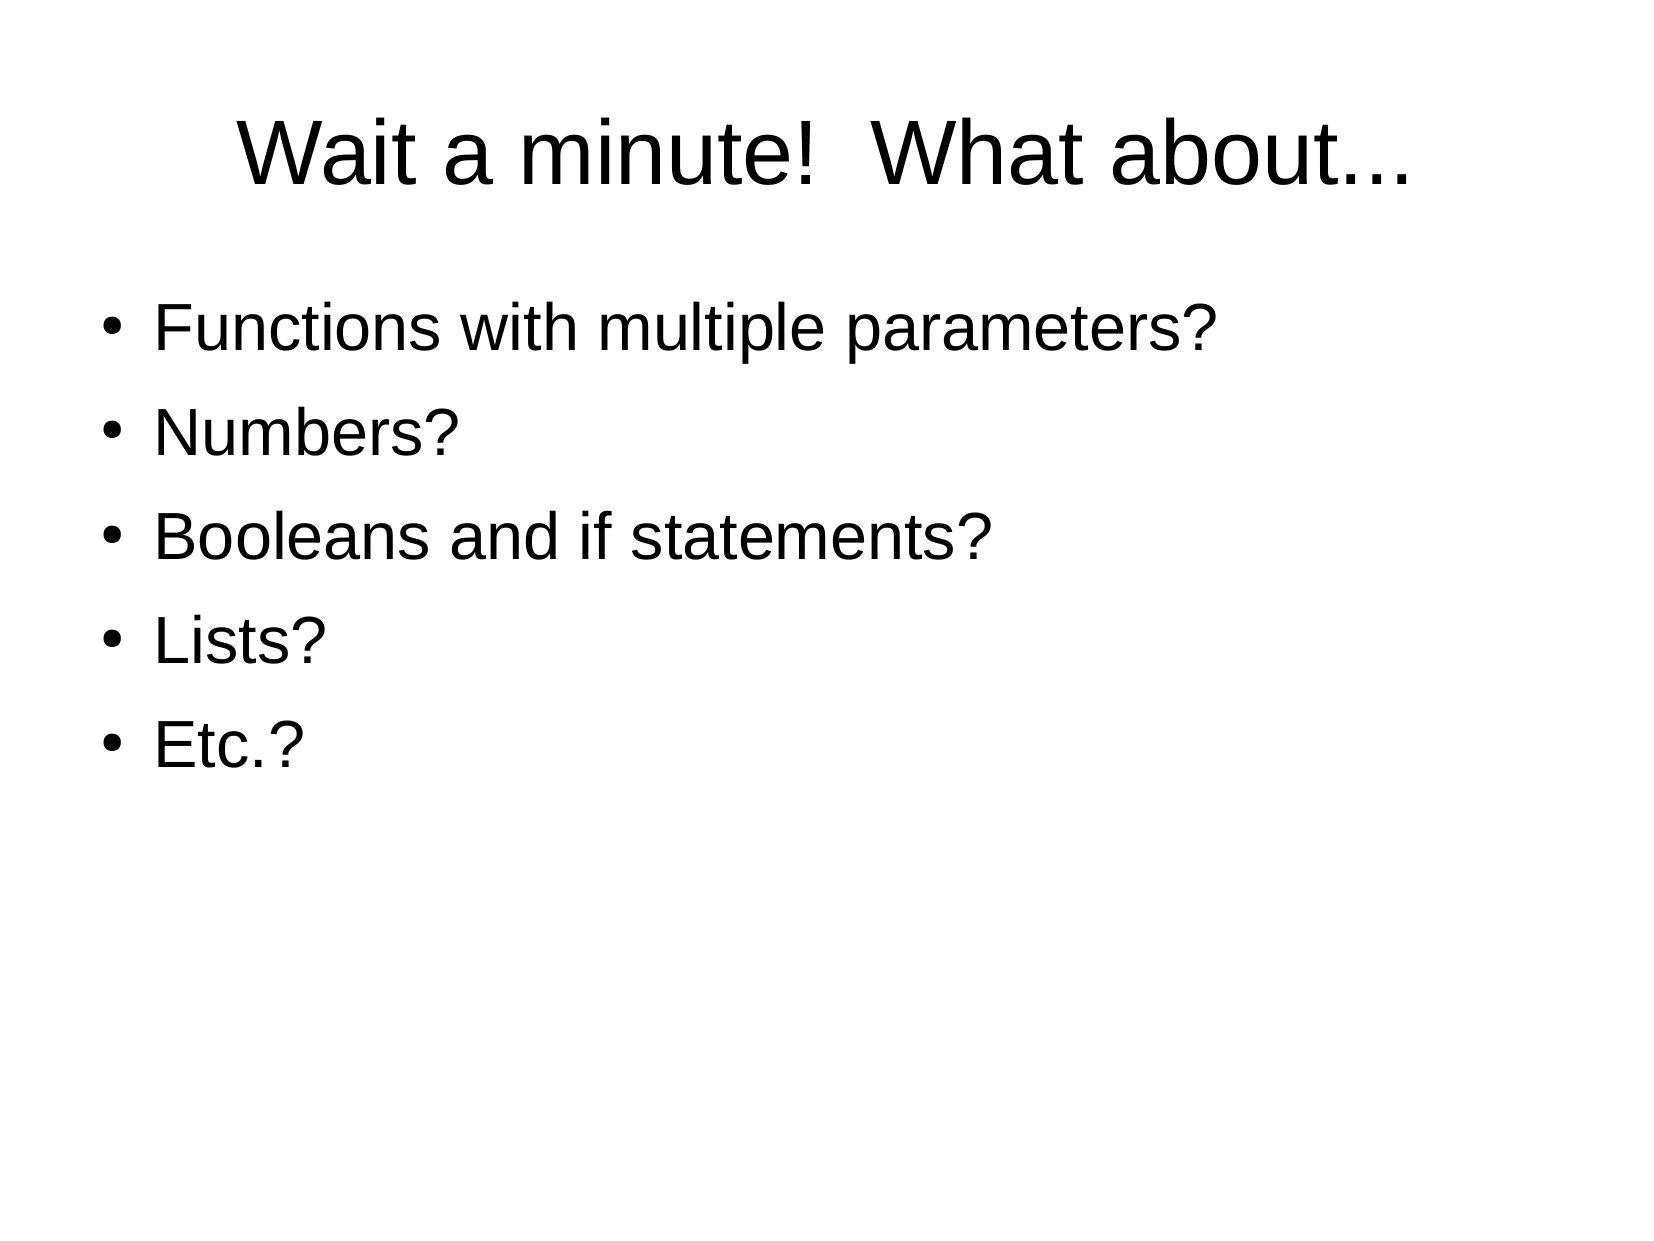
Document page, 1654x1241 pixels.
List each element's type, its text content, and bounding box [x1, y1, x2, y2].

list Functions with multiple parameters? Numbers? Booleans and if statements? Lists? Etc.? [82, 290, 1571, 1010]
title Wait a minute! What about... [82, 49, 1571, 257]
